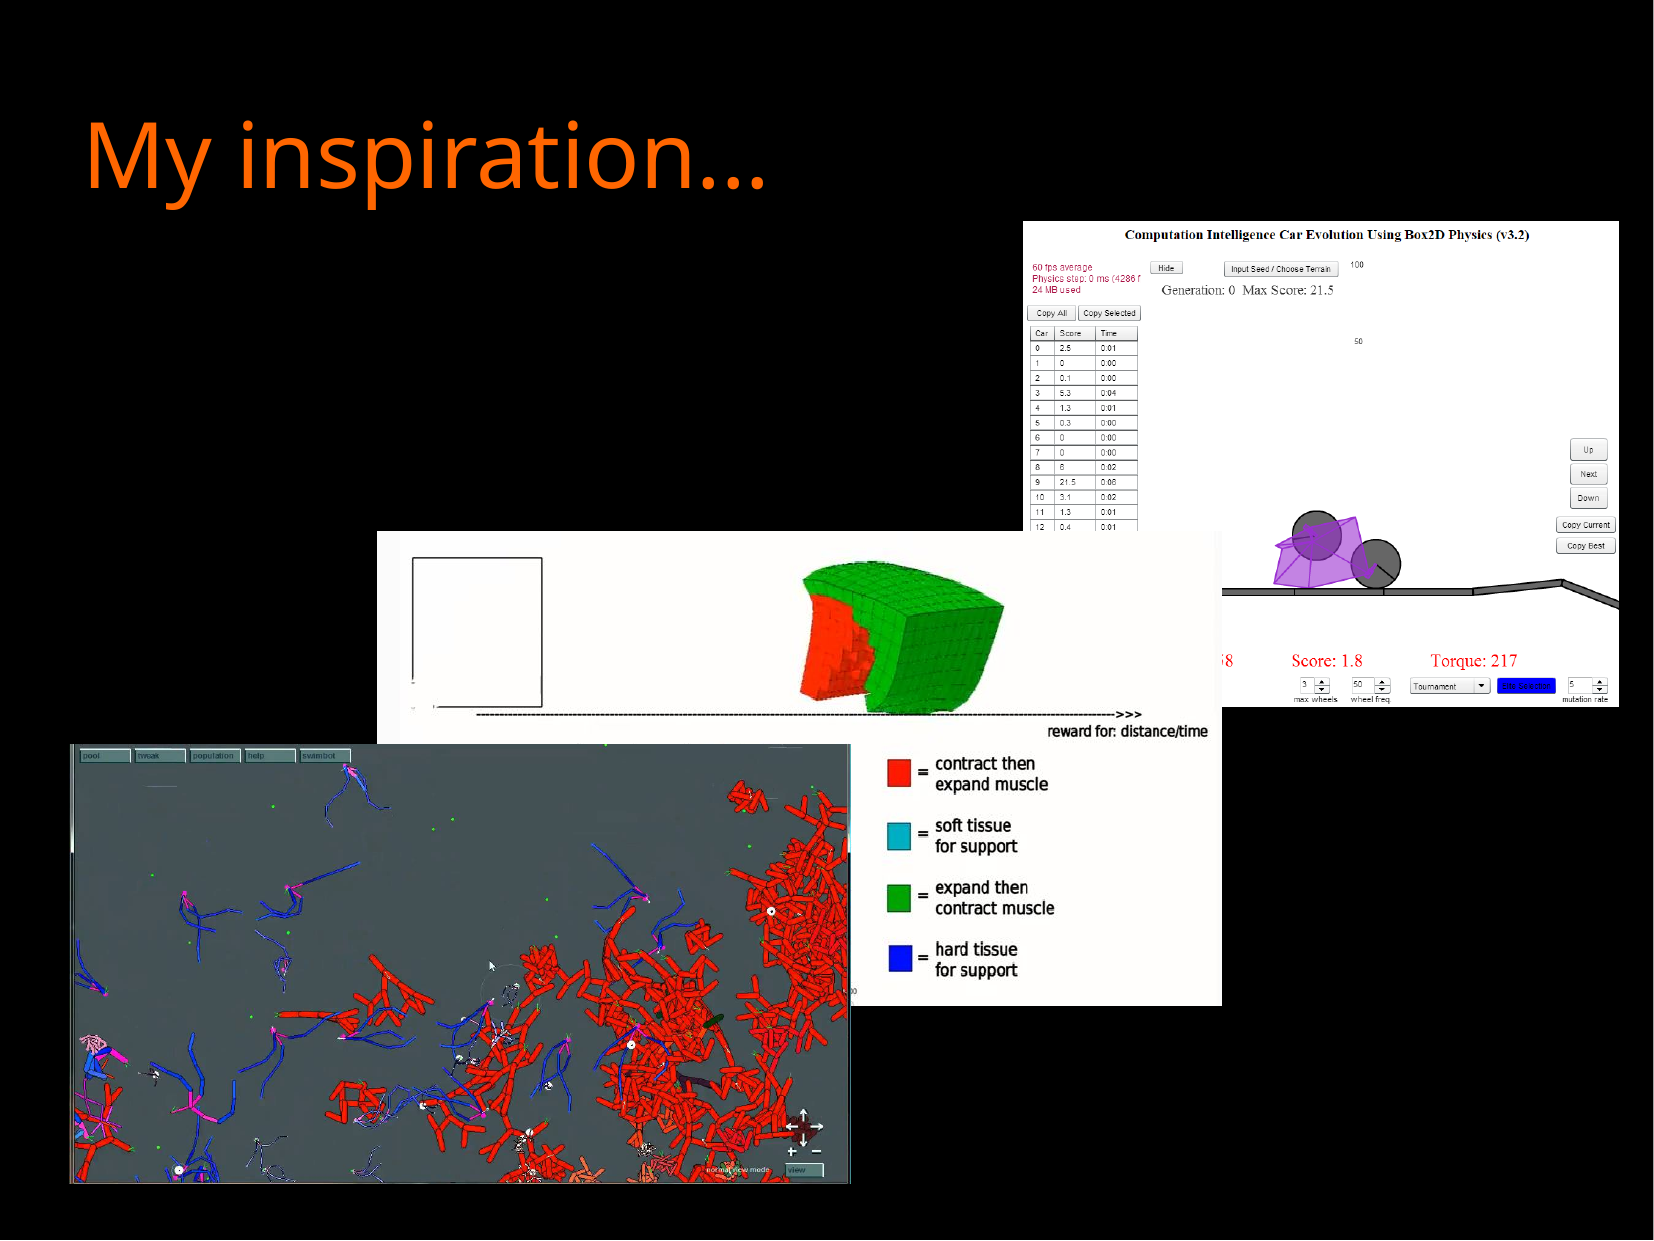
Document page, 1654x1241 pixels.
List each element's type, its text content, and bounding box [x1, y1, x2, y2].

title My inspiration... [82, 49, 1571, 257]
picture [69, 221, 1619, 1184]
